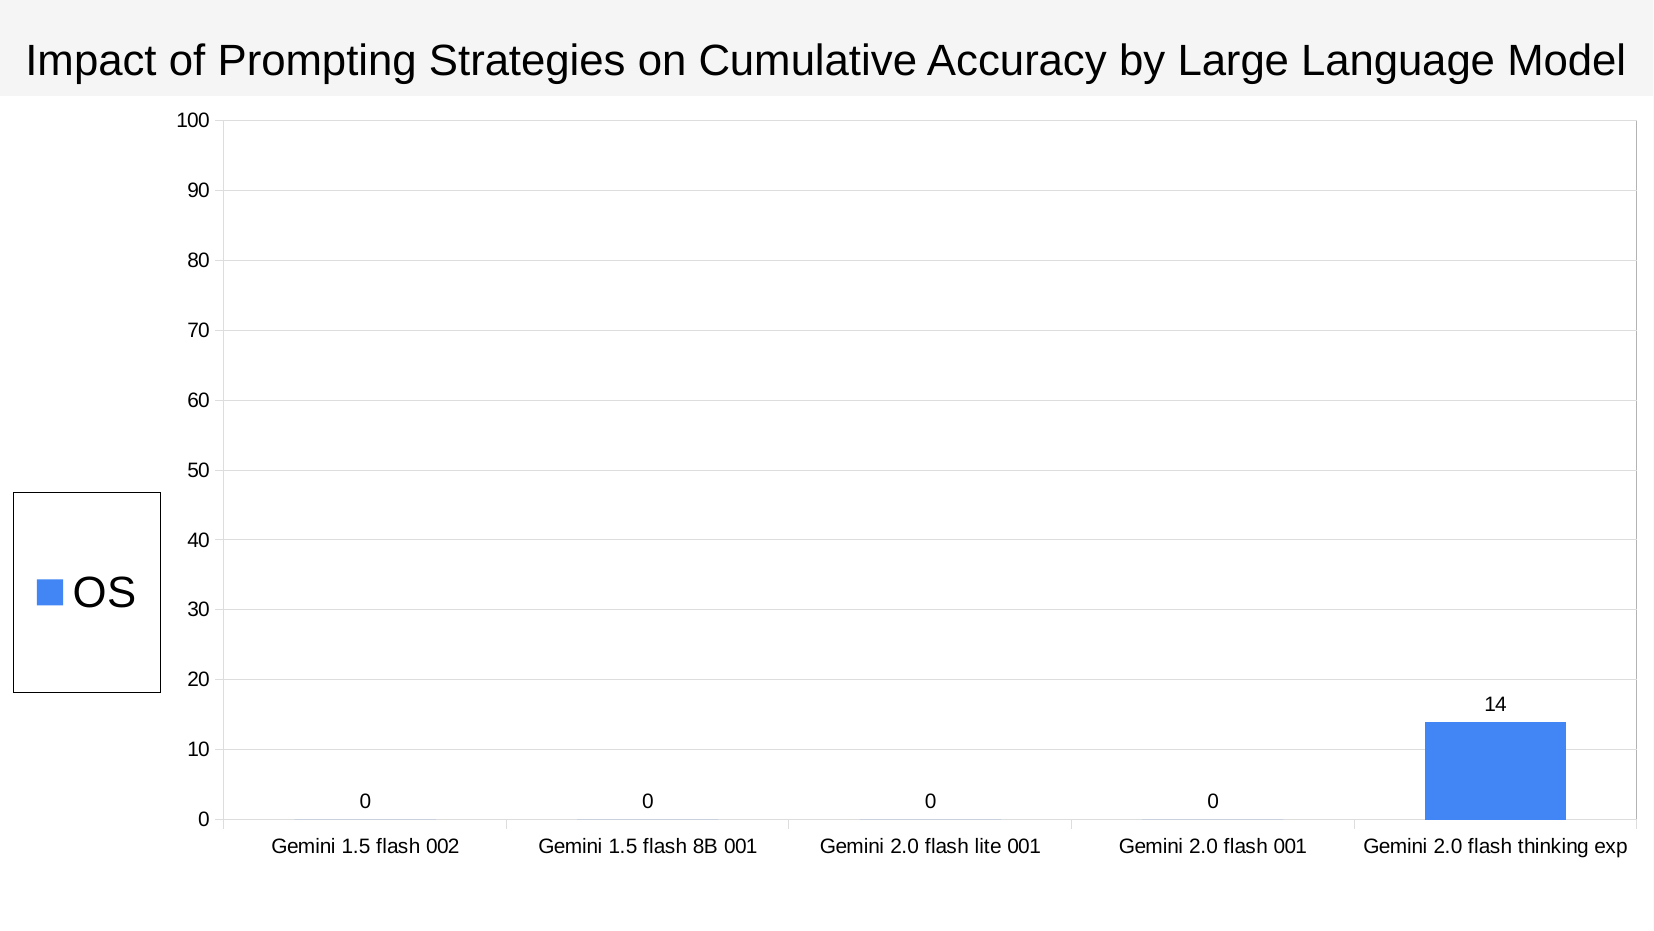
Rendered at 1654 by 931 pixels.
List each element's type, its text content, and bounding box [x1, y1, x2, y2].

chart [0, 96, 1653, 931]
title Impact of Prompting Strategies on Cumulative Accuracy by Large Language Model [0, 29, 1654, 92]
